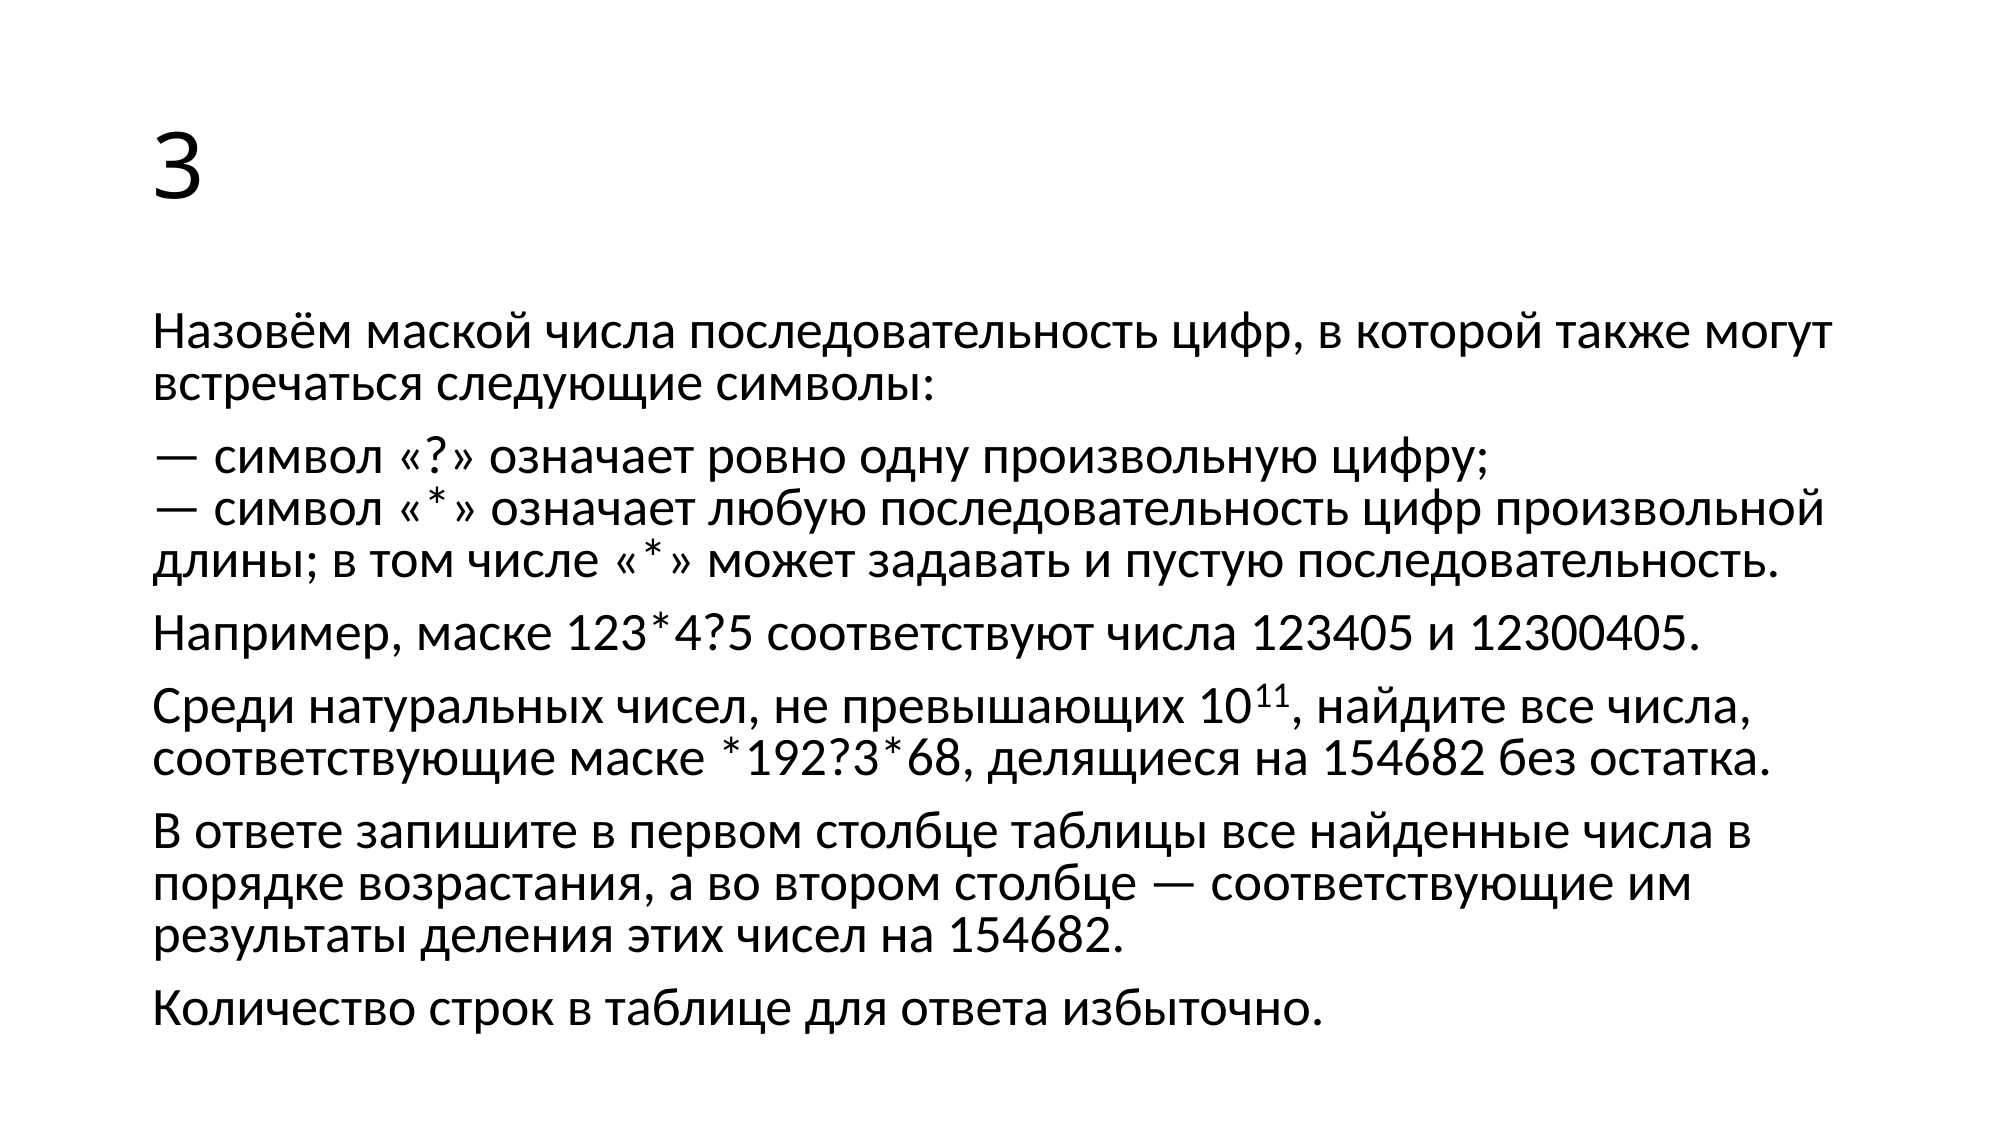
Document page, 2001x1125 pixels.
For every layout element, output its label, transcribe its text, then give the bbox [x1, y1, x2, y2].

list Назовём маской числа последовательность цифр, в которой также могут встречаться следующие символы: — символ «?» означает ровно одну произвольную цифру; — символ «*» означает любую последовательность цифр произвольной длины; в том числе «*» может задавать и пустую последовательность. Например, маске 123*4?5 соответствуют числа 123405 и 12300405. Среди натуральных чисел, не превышающих 1011, найдите все числа, соответствующие маске *192?3*68, делящиеся на 154682 без остатка. В ответе запишите в первом столбце таблицы все найденные числа в порядке возрастания, а во втором столбце — соответствующие им результаты деления этих чисел на 154682. Количество строк в таблице для ответа избыточно. [137, 299, 1927, 1066]
title 3 [137, 59, 1863, 278]
